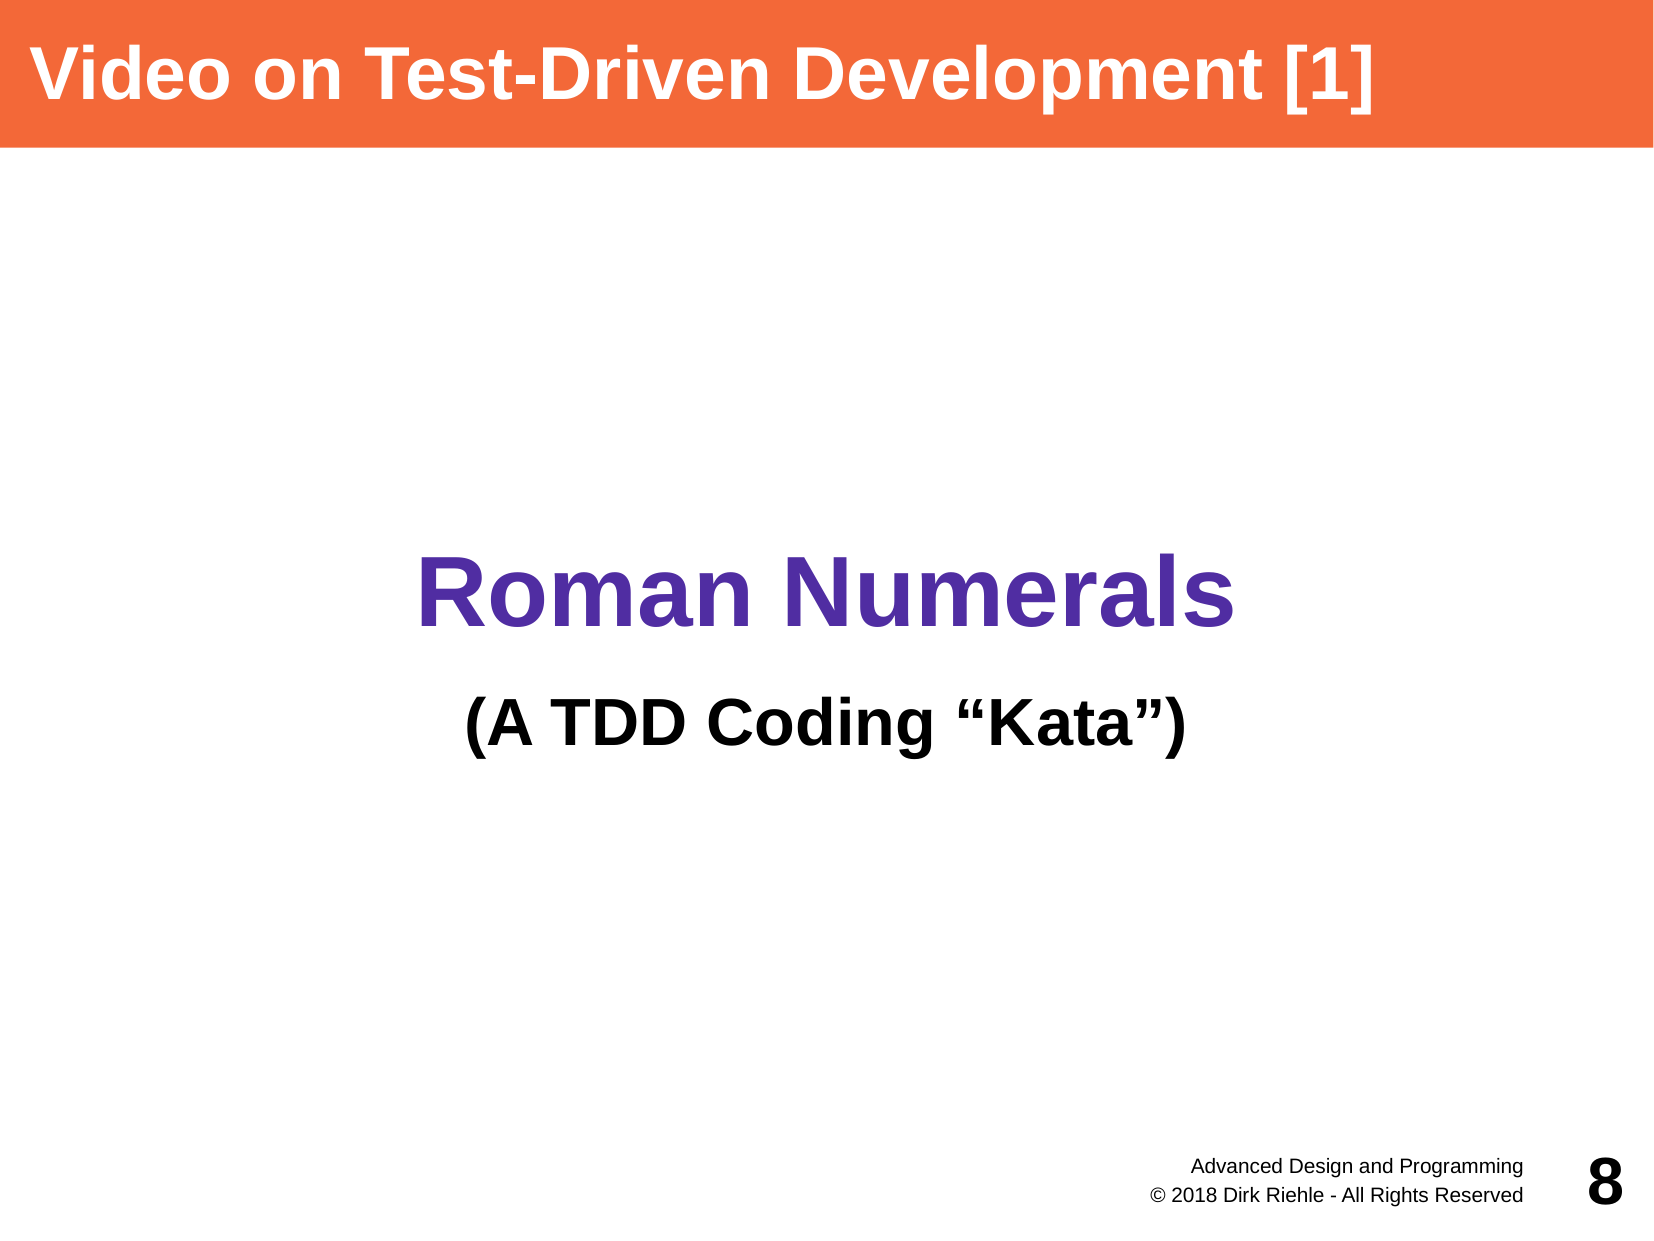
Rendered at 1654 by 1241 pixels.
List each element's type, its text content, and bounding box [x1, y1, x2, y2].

subtitle Roman Numerals (A TDD Coding “Kata”) [29, 177, 1625, 1063]
title Video on Test-Driven Development [1] [0, 0, 1654, 148]
